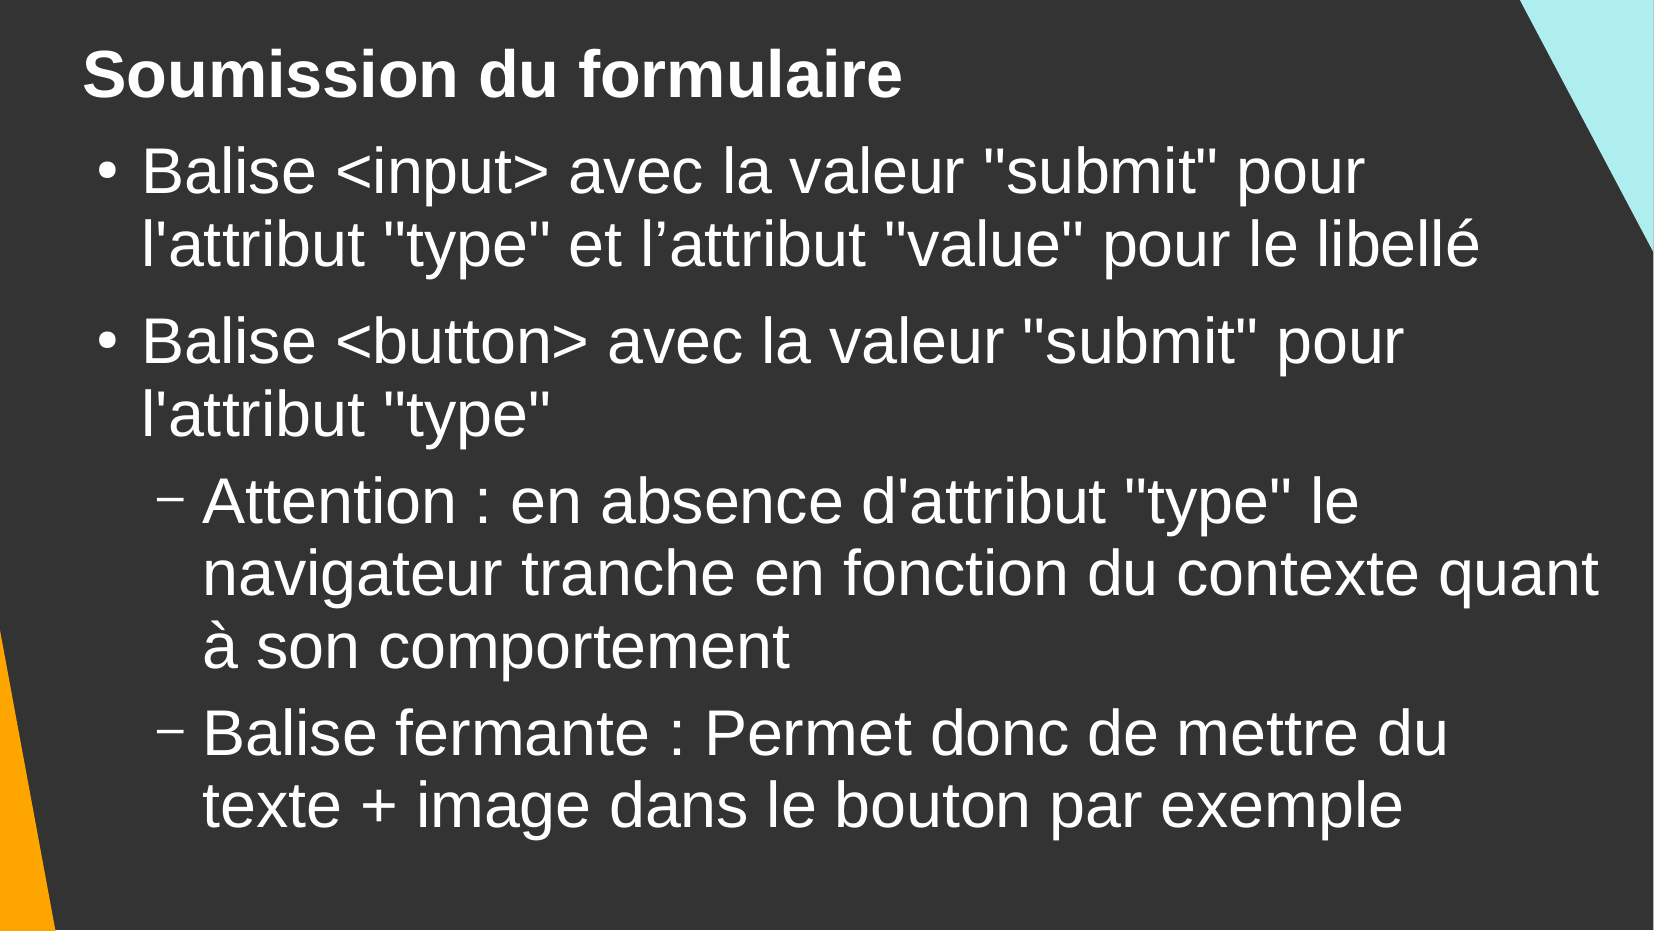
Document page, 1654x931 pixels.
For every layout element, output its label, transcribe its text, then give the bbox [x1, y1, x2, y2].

text_box [0, 630, 56, 931]
list Balise <input> avec la valeur "submit" pour l'attribut "type" et l’attribut "value" pour le libellé Balise <button> avec la valeur "submit" pour l'attribut "type" Attention : en absence d'attribut "type" le navigateur tranche en fonction du contexte quant à son comportement Balise fermante : Permet donc de mettre du texte + image dans le bouton par exemple [80, 135, 1605, 851]
text_box [1519, 0, 1654, 254]
title Soumission du formulaire [82, 37, 1571, 114]
